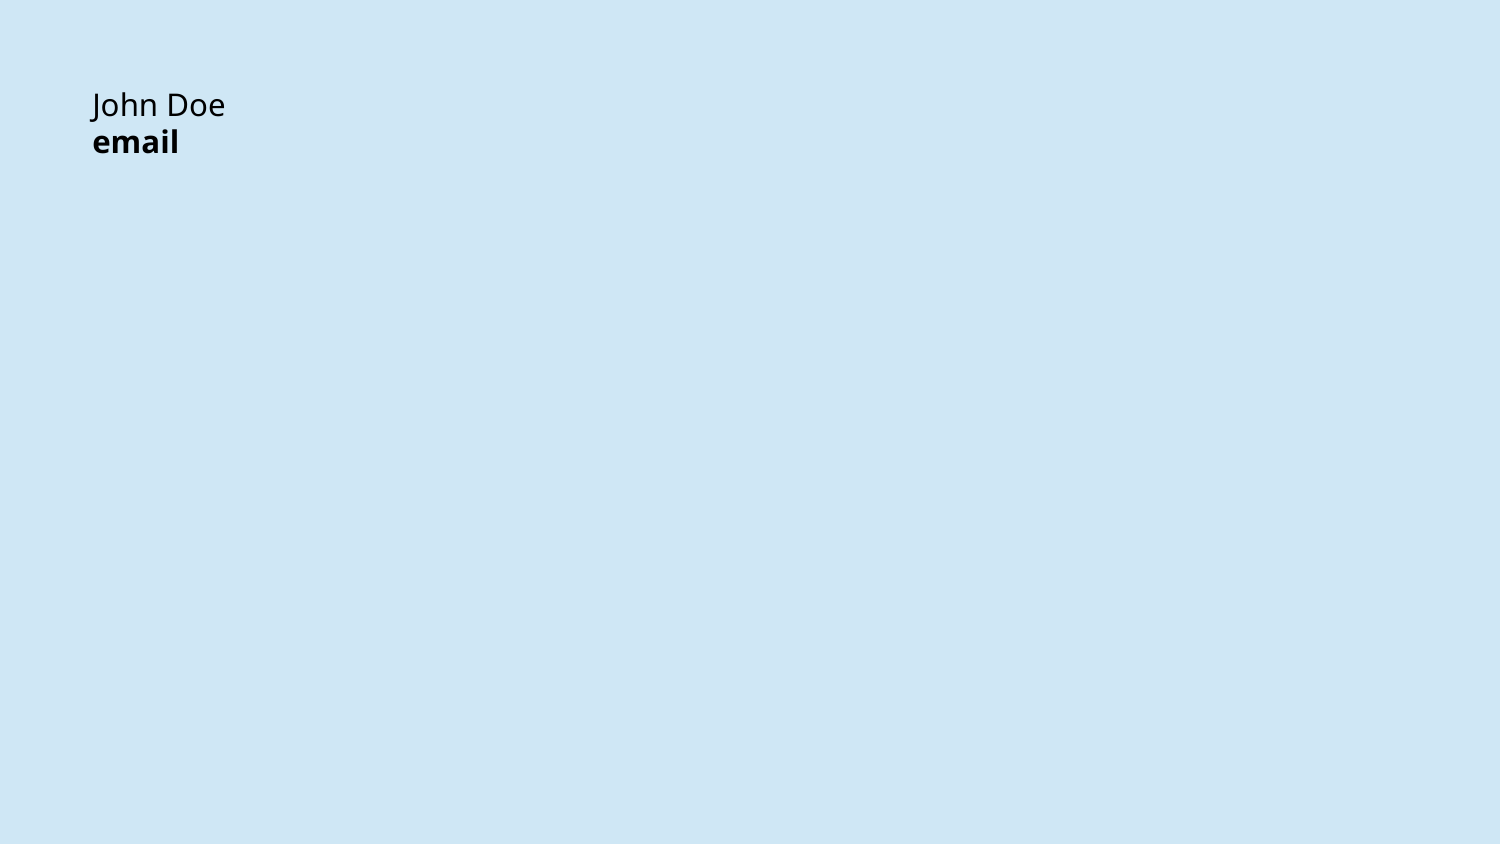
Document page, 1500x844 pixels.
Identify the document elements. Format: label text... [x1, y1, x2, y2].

text_box John Doe email [77, 69, 1040, 279]
